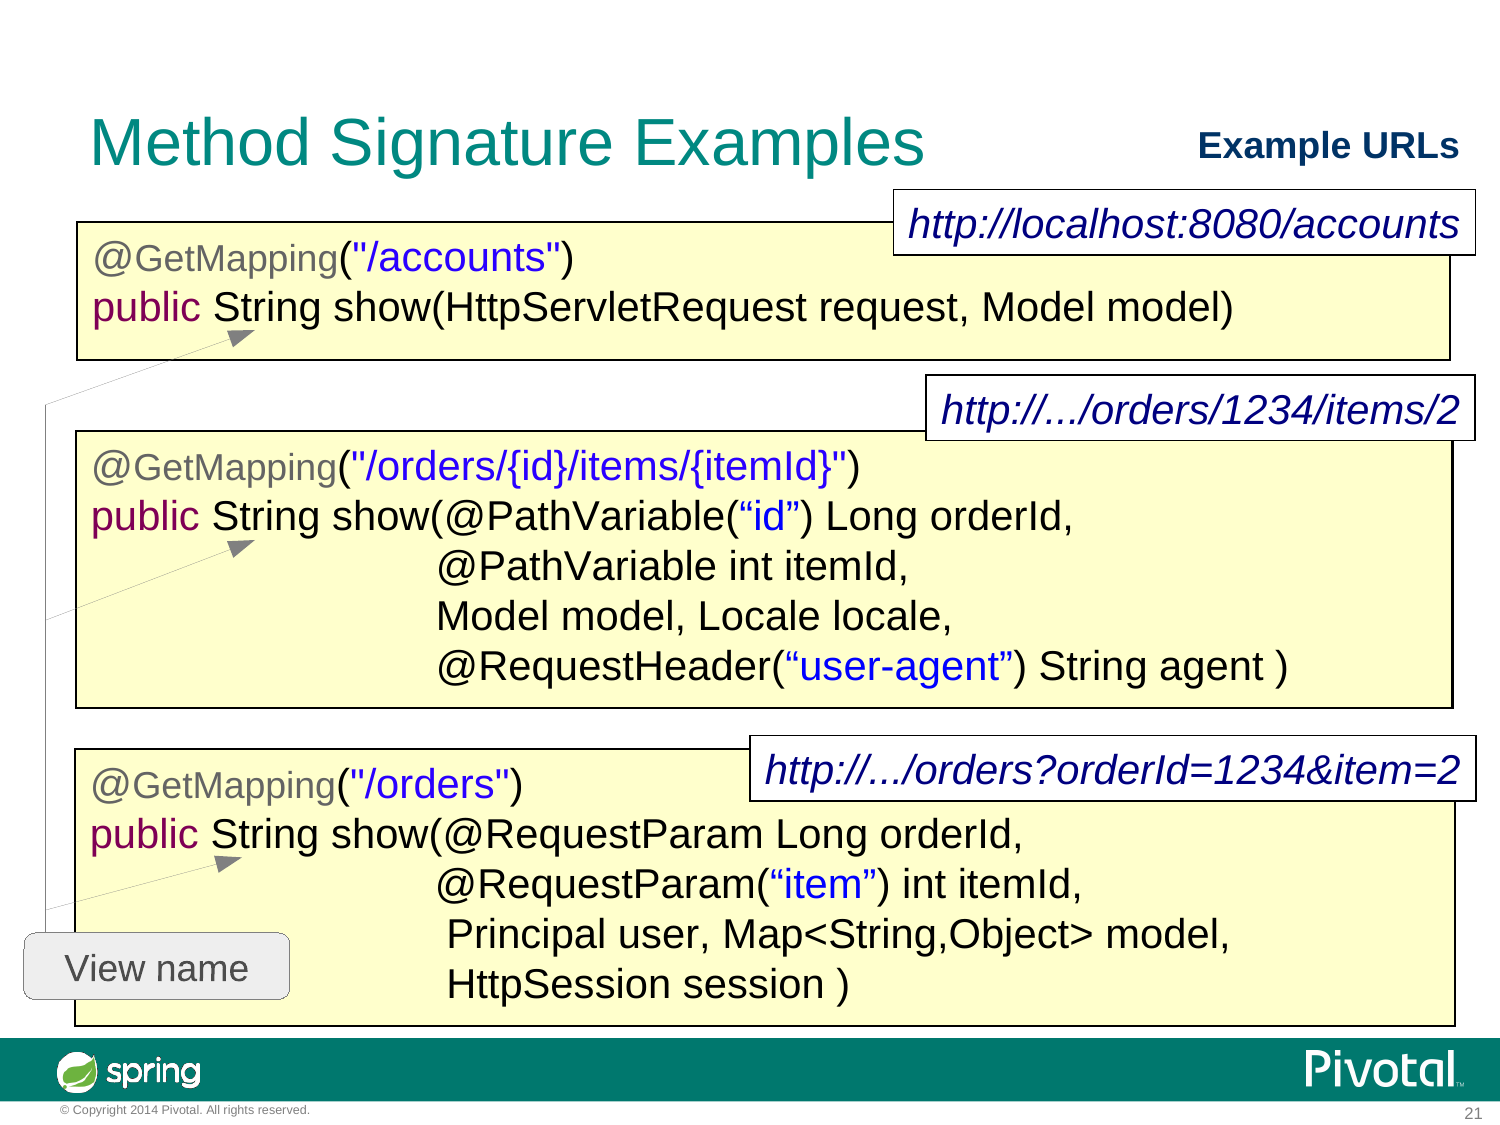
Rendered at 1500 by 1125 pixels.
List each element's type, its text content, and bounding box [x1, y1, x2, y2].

text_box http://localhost:8080/accounts [893, 189, 1476, 256]
text_box http://.../orders?orderId=1234&item=2 [750, 735, 1476, 801]
picture [1306, 1050, 1464, 1087]
text_box @GetMapping("/orders/{id}/items/{itemId}") public String show(@PathVariable(“id”) Long orderId, @PathVariable int itemId, Model model, Locale locale, @RequestHeader(“user-agent”) String agent ) [76, 430, 1453, 708]
title Method Signature Examples [75, 45, 1426, 233]
text_box View name [23, 932, 290, 1000]
picture [32, 1041, 210, 1103]
text_box @GetMapping("/accounts") public String show(HttpServletRequest request, Model model) [77, 221, 1451, 361]
text_box Example URLs [1182, 114, 1476, 174]
text_box @GetMapping("/orders") public String show(@RequestParam Long orderId, @RequestParam(“item”) int itemId, Principal user, Map<String,Object> model, HttpSession session ) [75, 748, 1456, 1027]
text_box http://.../orders/1234/items/2 [926, 375, 1476, 441]
